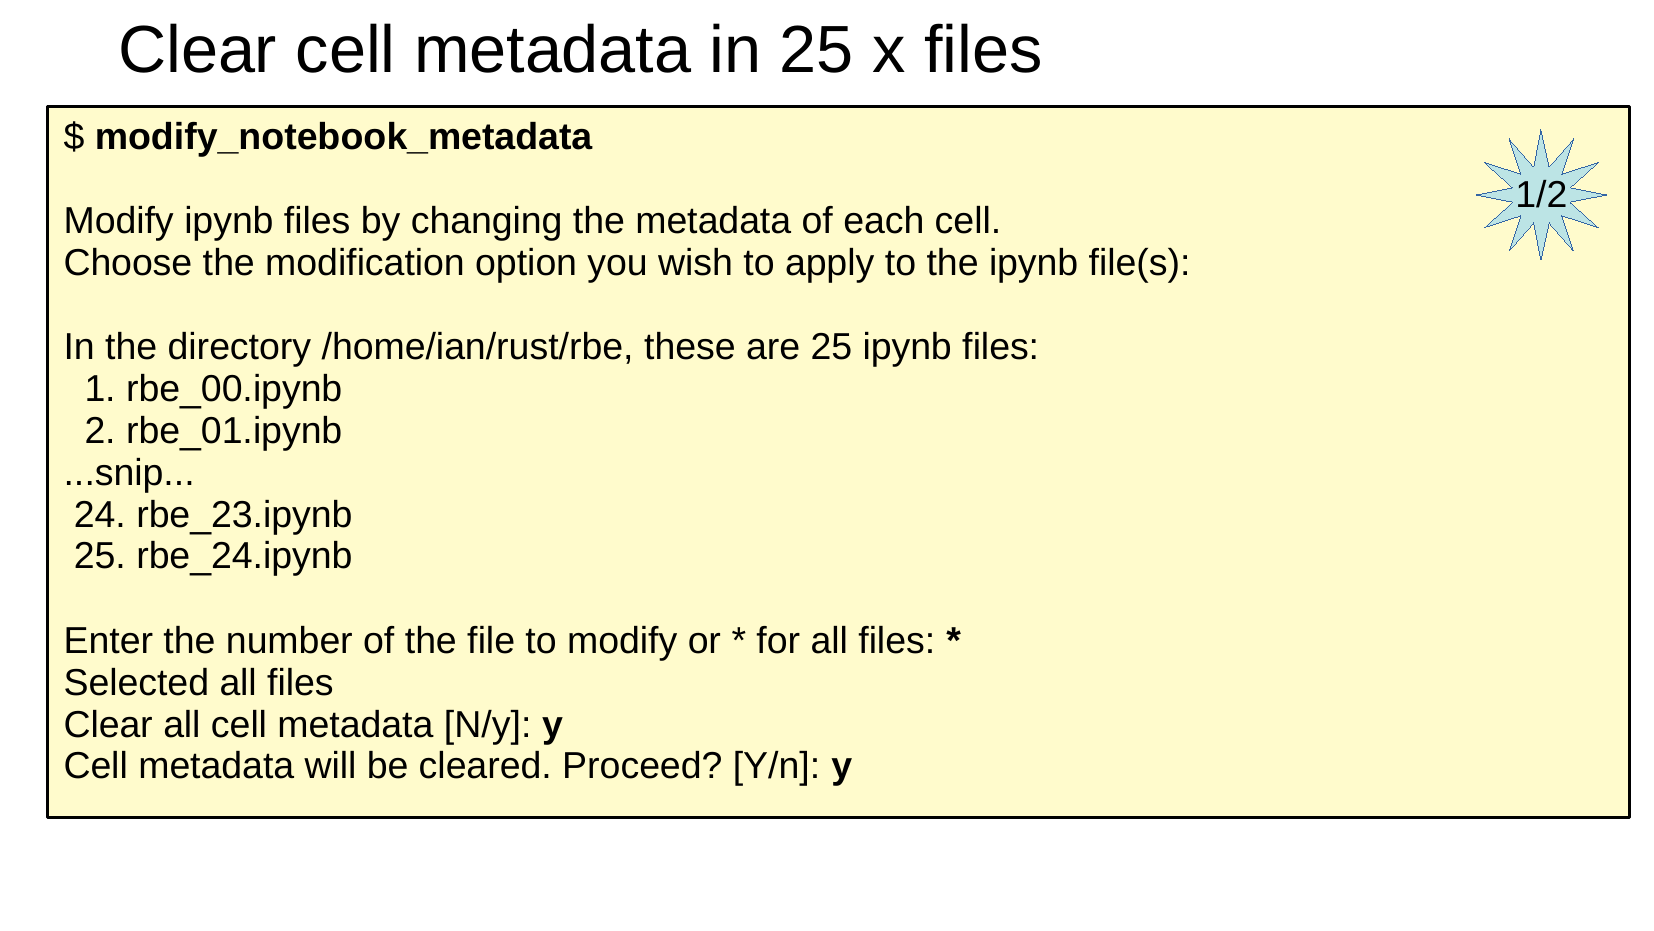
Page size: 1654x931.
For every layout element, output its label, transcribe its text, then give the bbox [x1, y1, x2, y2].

text_box Clear cell metadata in 25 x files [82, 5, 1571, 95]
text_box 1/2 [1476, 129, 1607, 260]
text_box $ modify_notebook_metadata Modify ipynb files by changing the metadata of each cell. Choose the modification option you wish to apply to the ipynb file(s): In the directory /home/ian/rust/rbe, these are 25 ipynb files: 1. rbe_00.ipynb 2. rbe_01.ipynb ...snip... 24. rbe_23.ipynb 25. rbe_24.ipynb Enter the number of the file to modify or * for all files: * Selected all files Clear all cell metadata [N/y]: y Cell metadata will be cleared. Proceed? [Y/n]: y [47, 106, 1630, 818]
